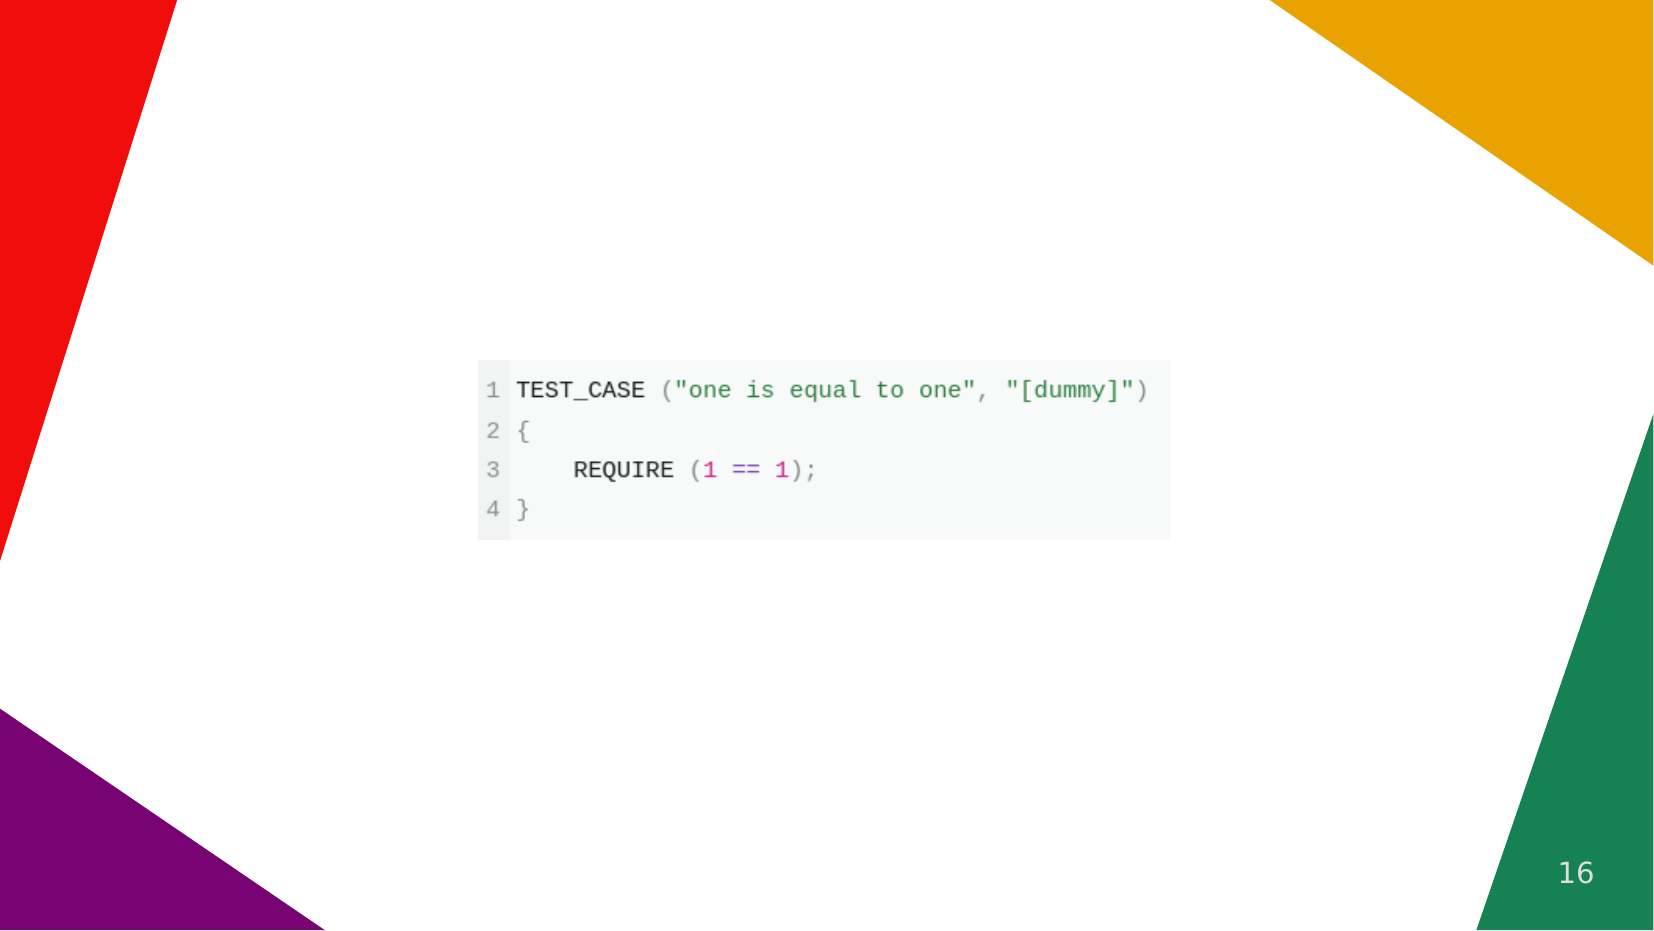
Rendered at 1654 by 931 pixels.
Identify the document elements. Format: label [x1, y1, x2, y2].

picture [478, 360, 1171, 540]
